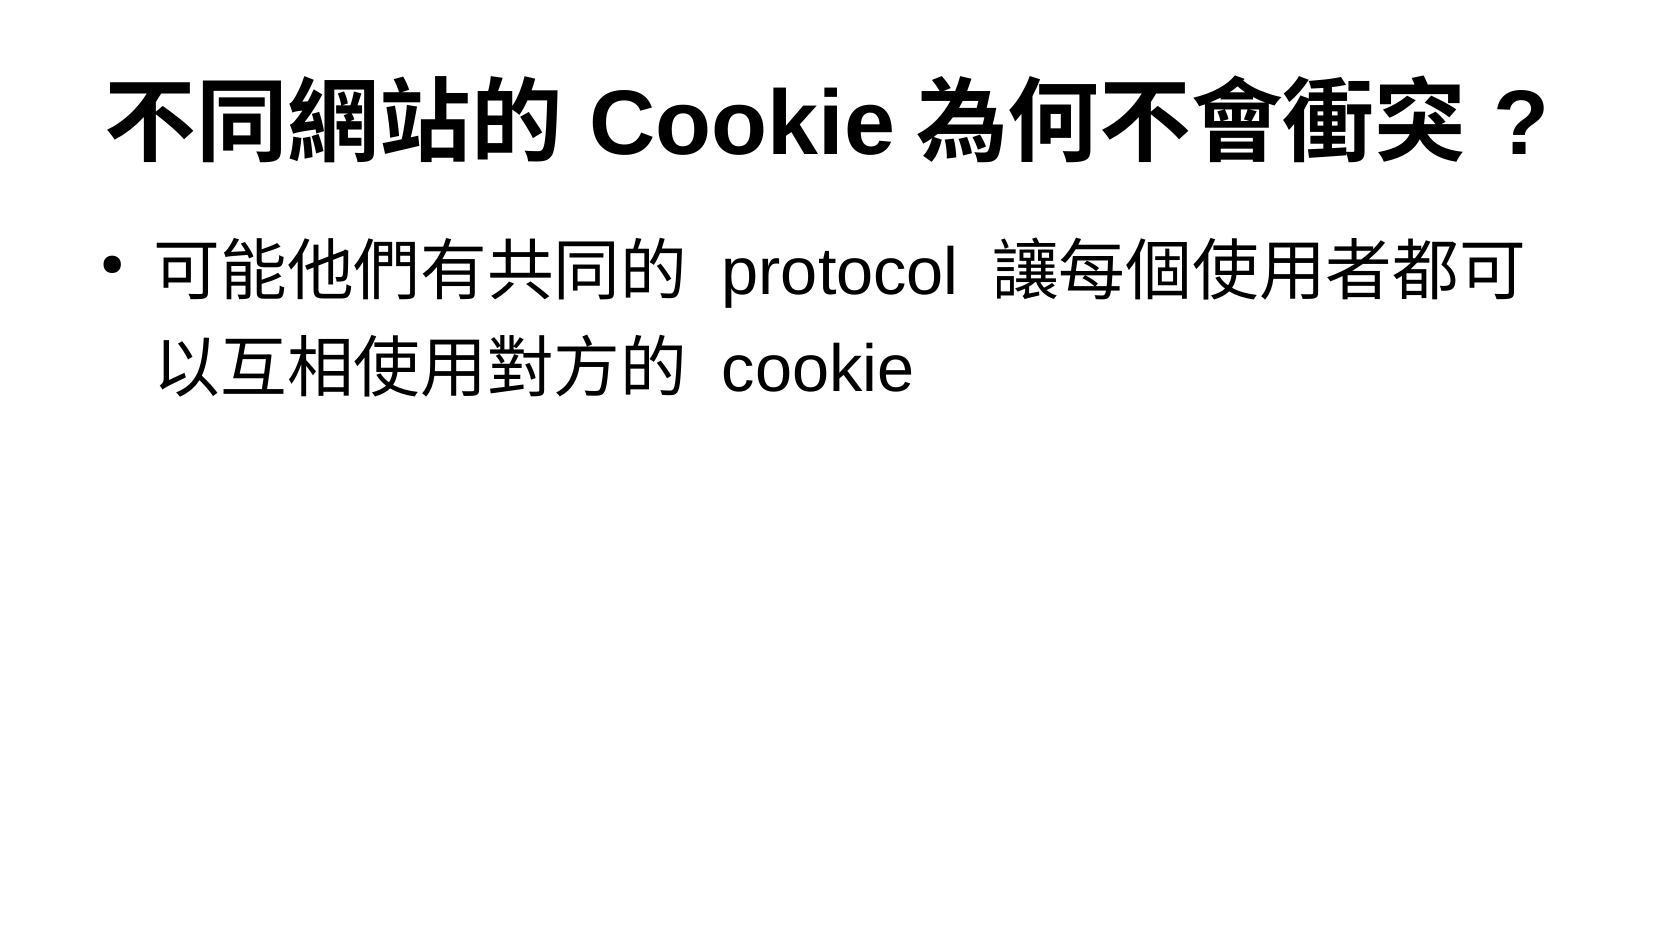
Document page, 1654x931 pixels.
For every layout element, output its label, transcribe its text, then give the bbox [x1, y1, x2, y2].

title 不同網站的Cookie為何不會衝突? [82, 37, 1571, 193]
list 可能他們有共同的 protocol 讓每個使用者都可以互相使用對方的 cookie [82, 217, 1571, 758]
